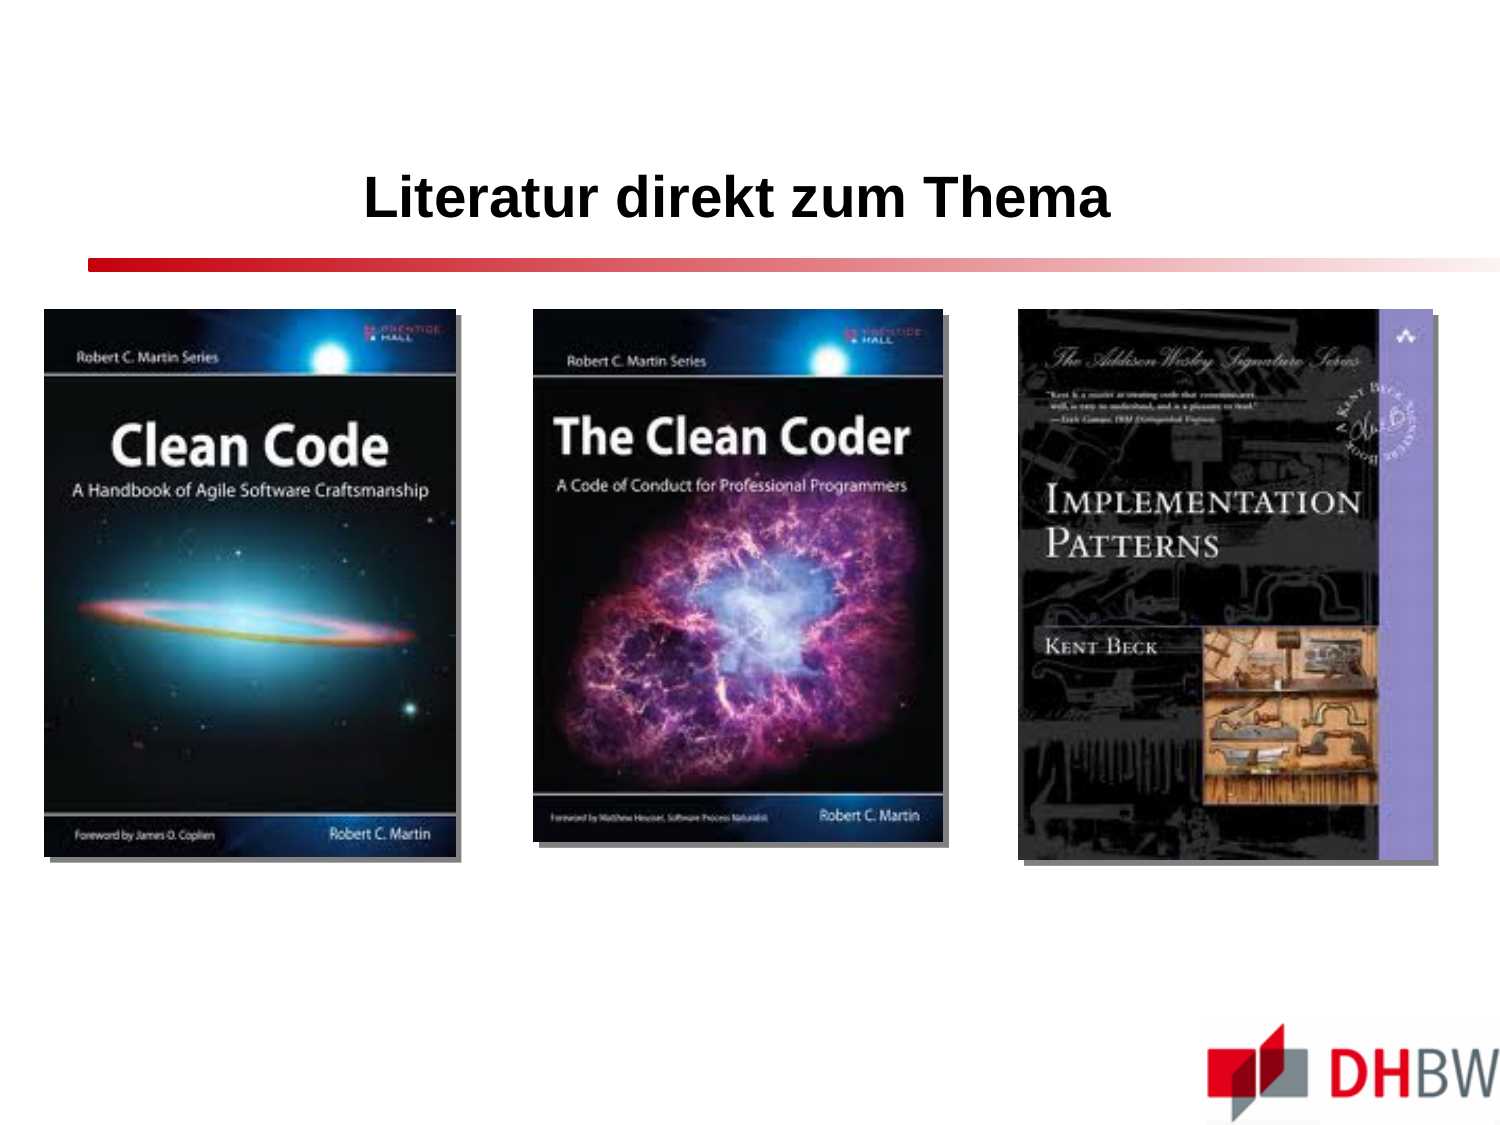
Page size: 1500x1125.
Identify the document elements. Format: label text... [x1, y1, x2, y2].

picture [1206, 1021, 1500, 1125]
picture [533, 309, 943, 842]
title Literatur direkt zum Thema [99, 99, 1375, 288]
picture [1018, 309, 1433, 860]
picture [44, 309, 456, 857]
